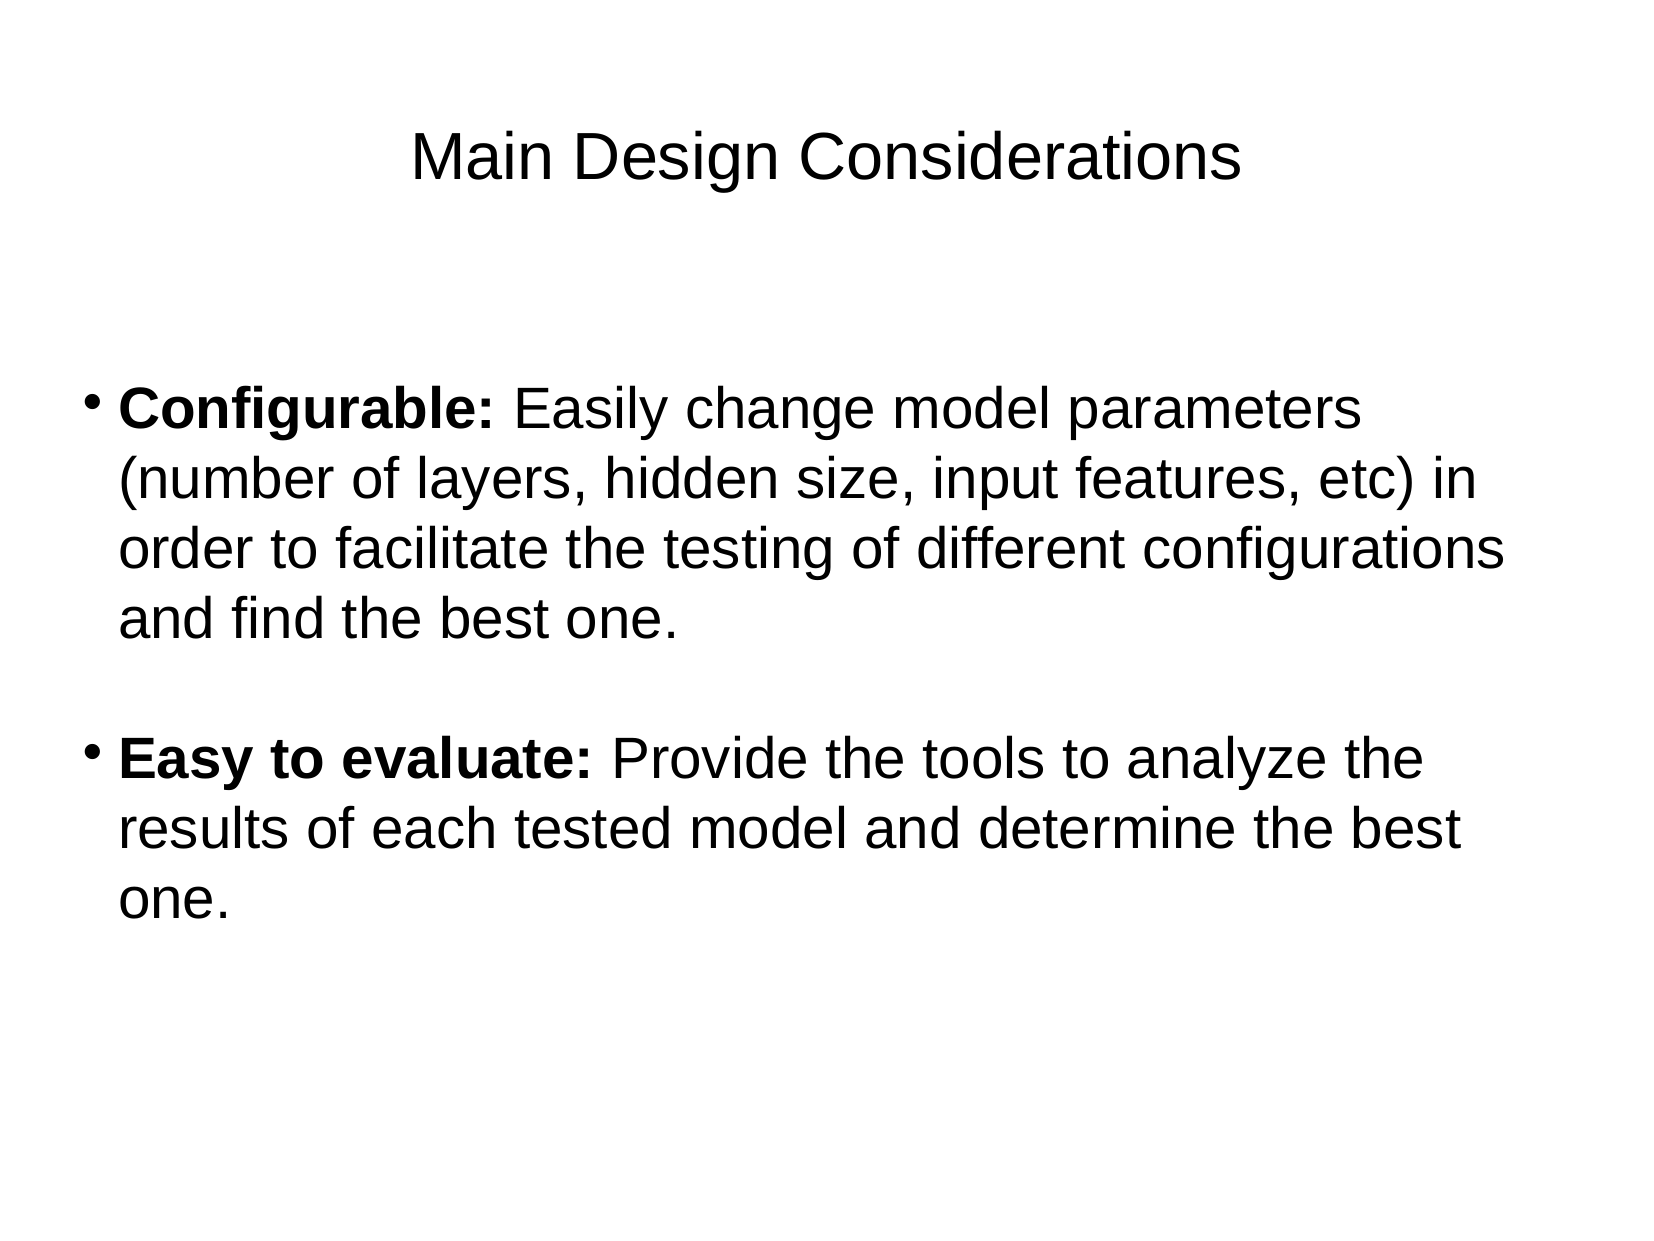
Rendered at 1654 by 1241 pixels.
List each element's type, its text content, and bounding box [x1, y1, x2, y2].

text_box Configurable: Easily change model parameters (number of layers, hidden size, input features, etc) in order to facilitate the testing of different configurations and find the best one. Easy to evaluate: Provide the tools to analyze the results of each tested model and determine the best one. [82, 290, 1571, 1010]
text_box Main Design Considerations [82, 49, 1571, 257]
